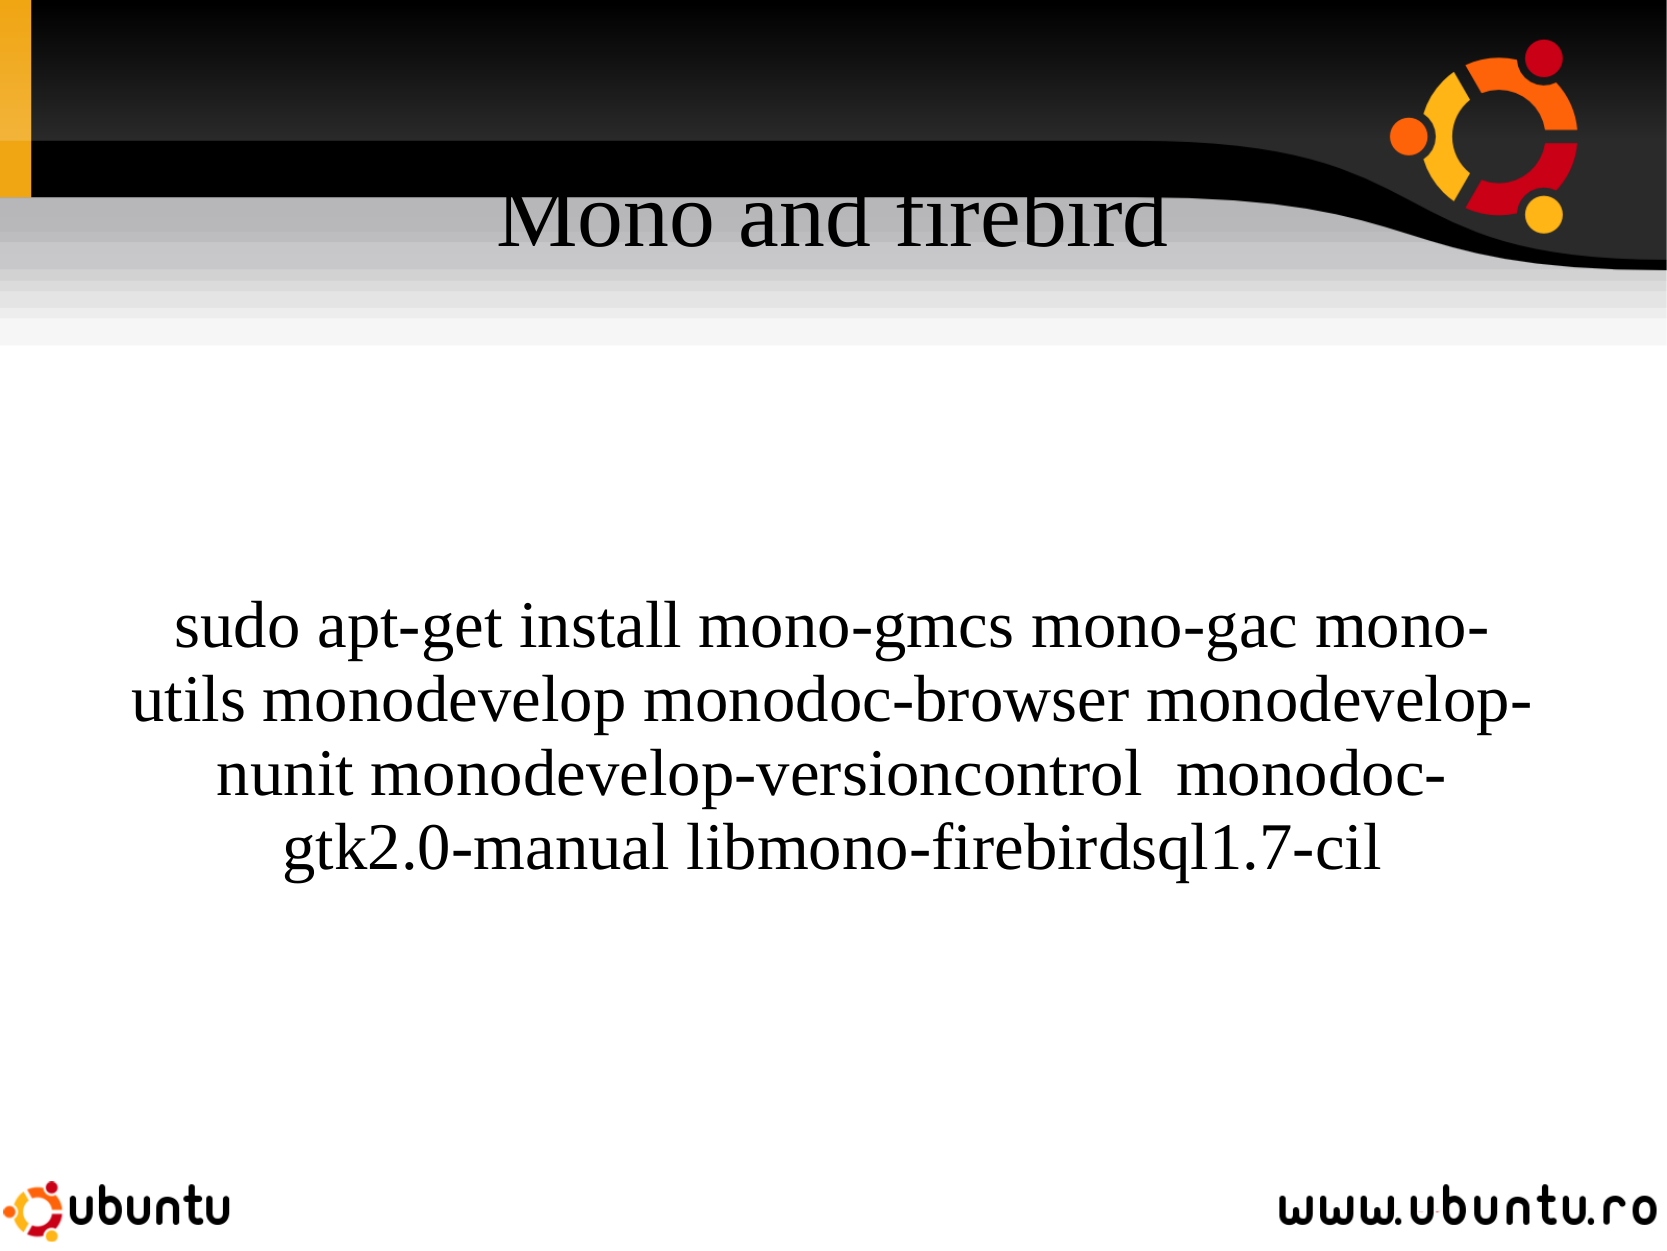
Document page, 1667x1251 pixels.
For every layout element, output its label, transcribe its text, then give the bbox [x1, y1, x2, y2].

title Mono and firebird [125, 118, 1542, 312]
subtitle sudo apt-get install mono-gmcs mono-gac mono-utils monodevelop monodoc-browser monodevelop-nunit monodevelop-versioncontrol monodoc-gtk2.0-manual libmono-firebirdsql1.7-cil [125, 368, 1542, 1104]
picture [0, 0, 1667, 1251]
